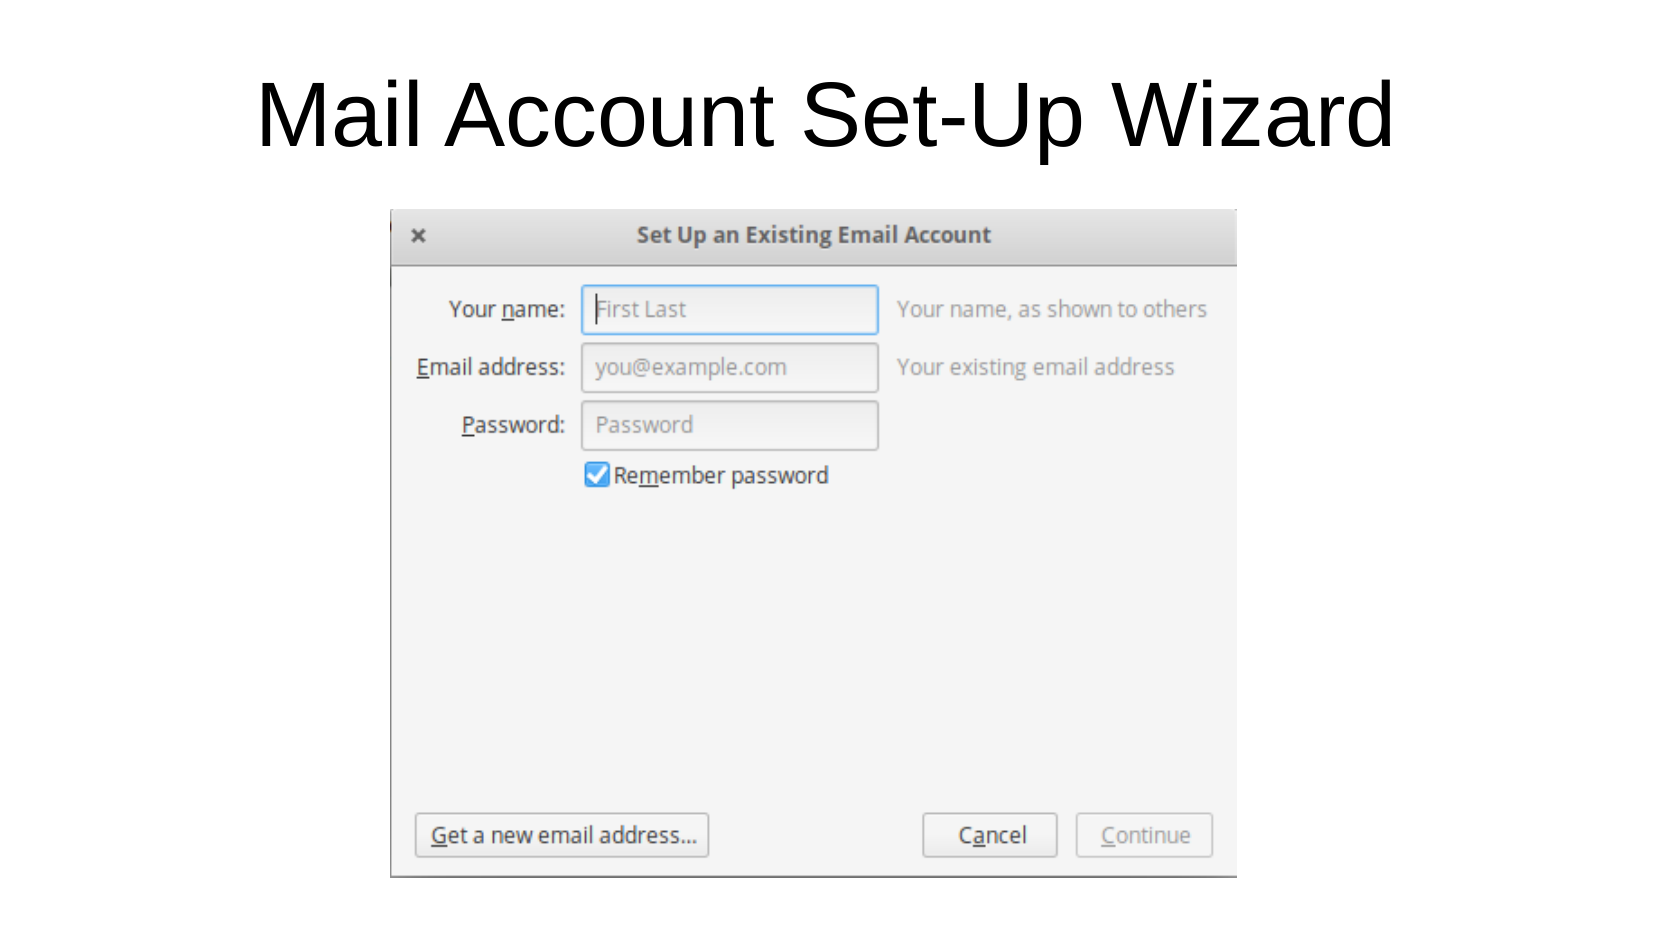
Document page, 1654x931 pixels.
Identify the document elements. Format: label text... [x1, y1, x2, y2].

picture [390, 209, 1237, 878]
title Mail Account Set-Up Wizard [82, 37, 1571, 193]
